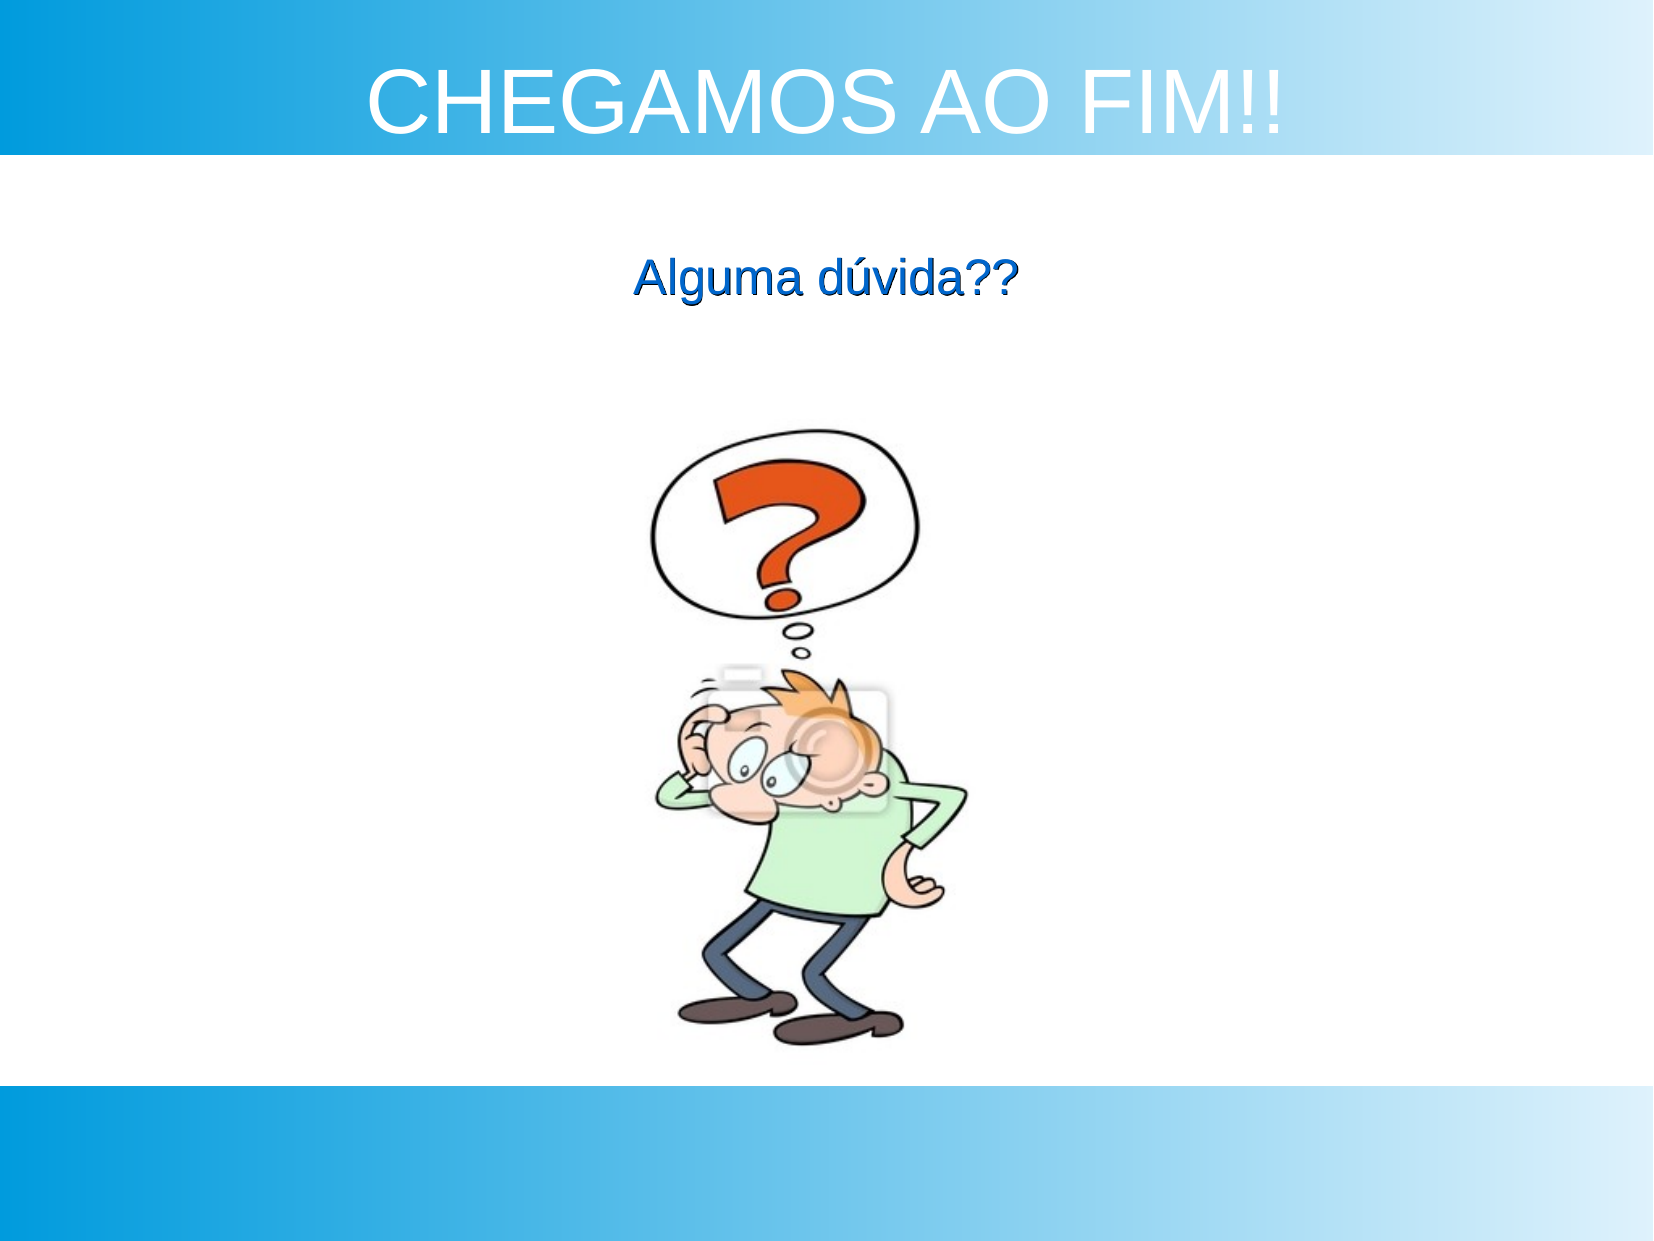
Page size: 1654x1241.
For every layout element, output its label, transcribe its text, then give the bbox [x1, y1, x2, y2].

title CHEGAMOS AO FIM!! [82, 49, 1571, 155]
picture [555, 418, 1040, 1065]
list Alguma dúvida?? [82, 249, 1571, 367]
